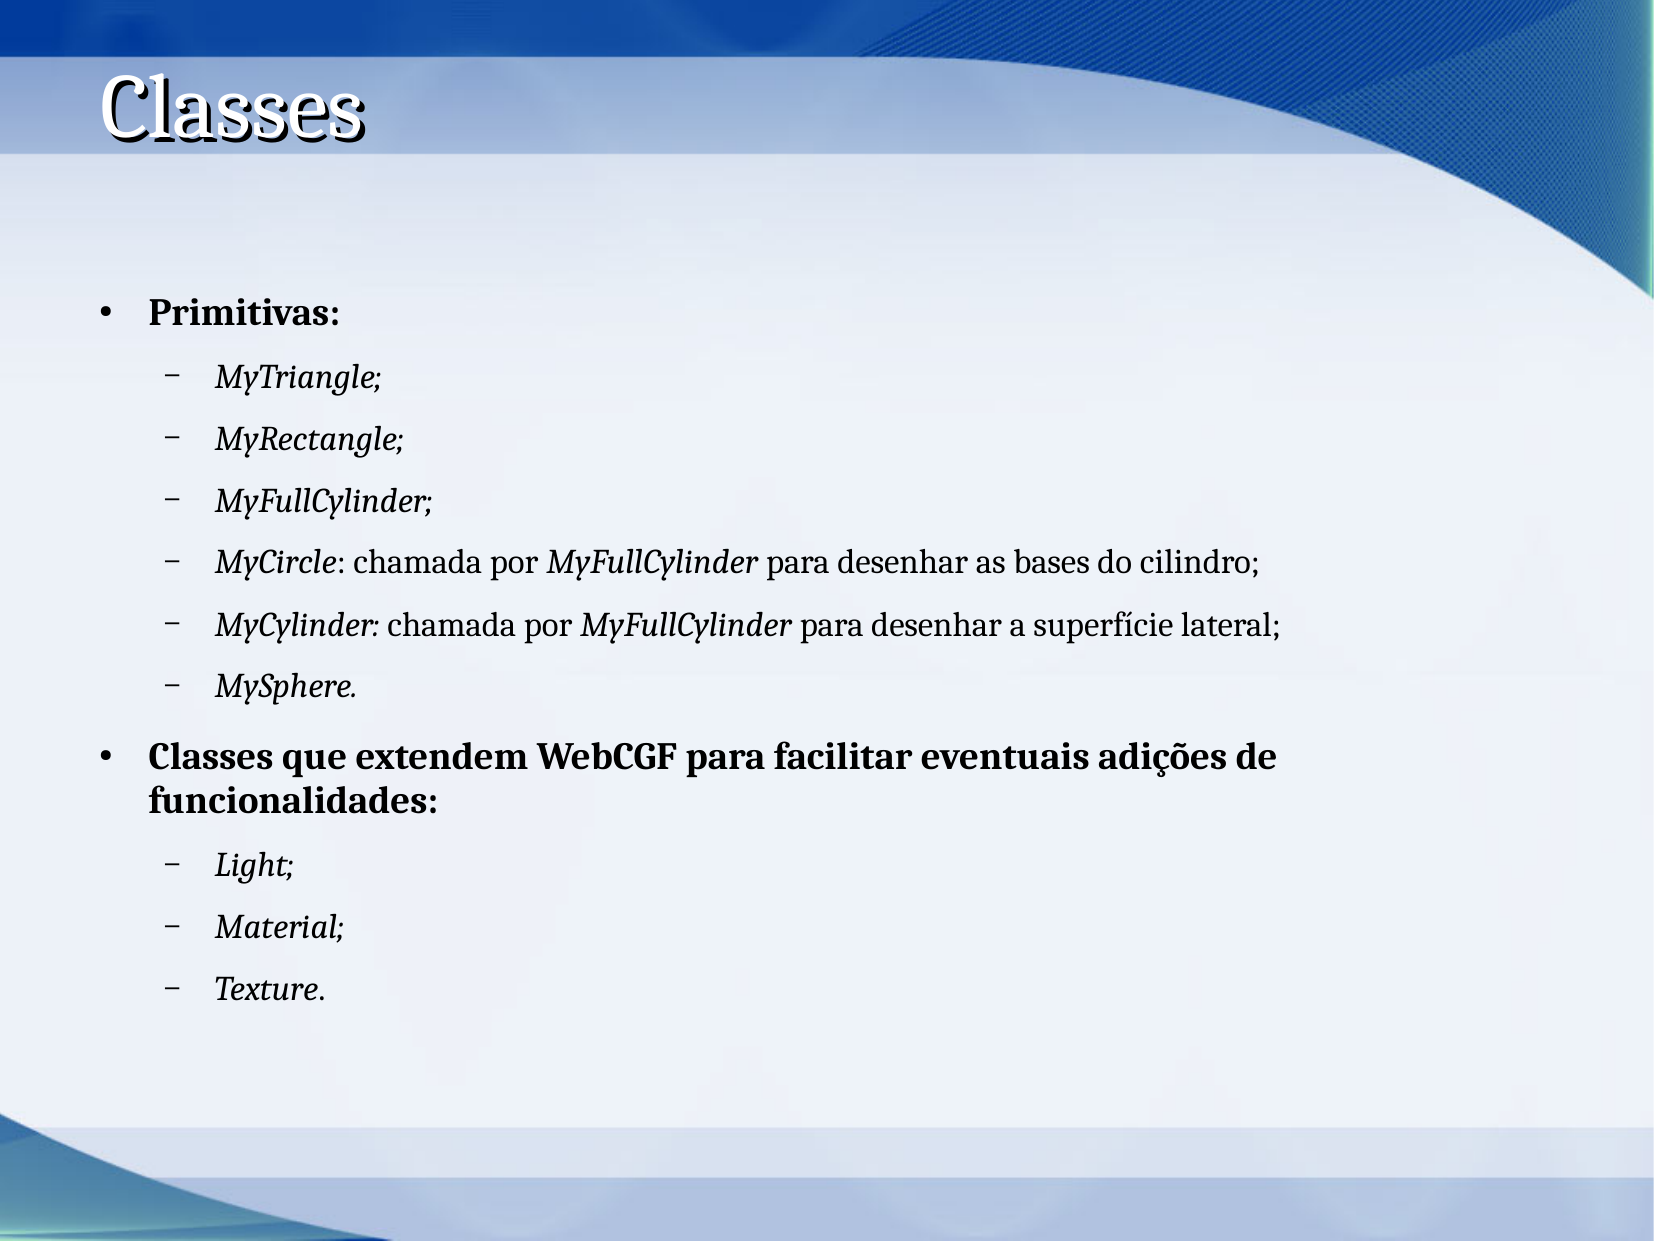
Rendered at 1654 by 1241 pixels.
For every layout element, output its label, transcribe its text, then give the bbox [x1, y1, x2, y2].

title Classes [100, 54, 1010, 162]
list Primitivas: MyTriangle; MyRectangle; MyFullCylinder; MyCircle: chamada por MyFullCylinder para desenhar as bases do cilindro; MyCylinder: chamada por MyFullCylinder para desenhar a superfície lateral; MySphere. Classes que extendem WebCGF para facilitar eventuais adições de funcionalidades: Light; Material; Texture. [82, 290, 1571, 1010]
picture [0, 0, 1654, 1241]
